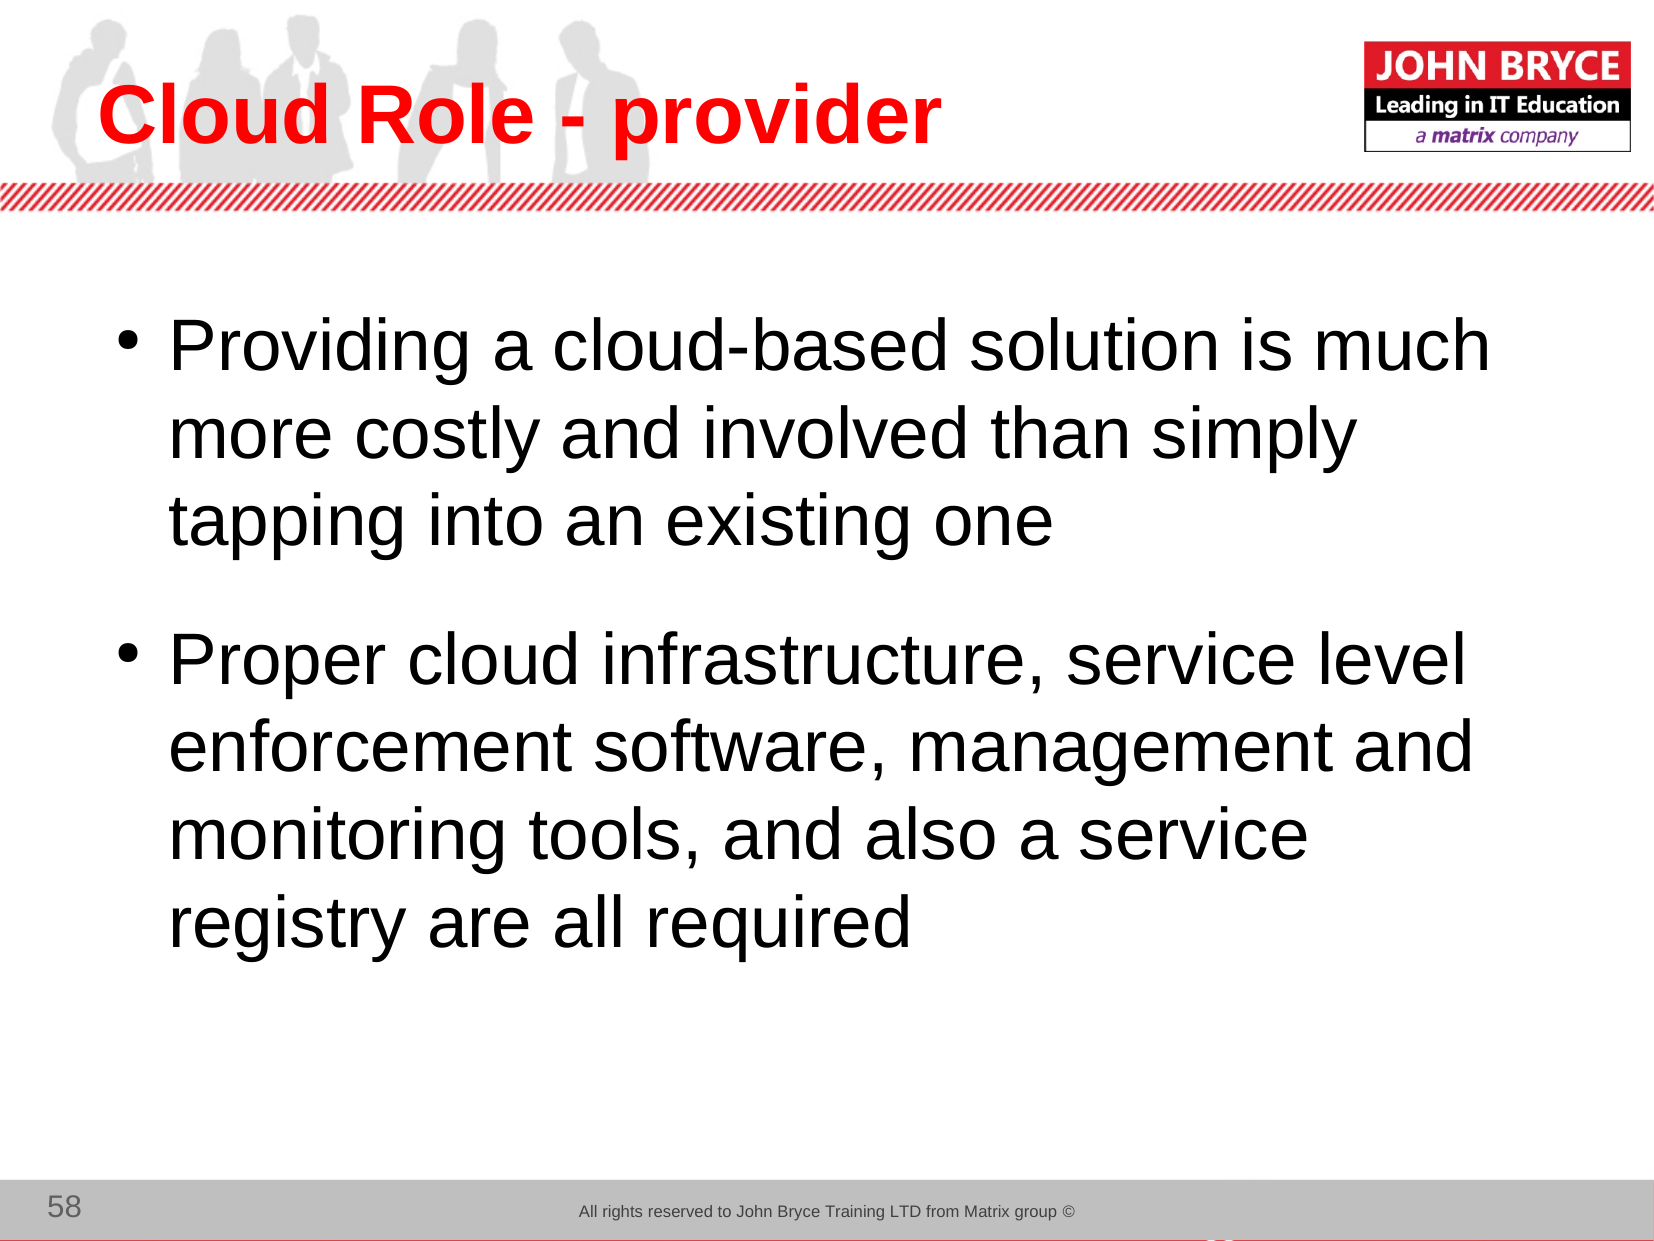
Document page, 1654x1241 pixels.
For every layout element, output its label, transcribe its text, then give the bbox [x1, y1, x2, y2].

picture [0, 0, 1654, 1179]
list Providing a cloud-based solution is much more costly and involved than simply tapping into an existing one Proper cloud infrastructure, service level enforcement software, management and monitoring tools, and also a service registry are all required [82, 290, 1538, 1010]
title Cloud Role - provider [82, 7, 1571, 215]
